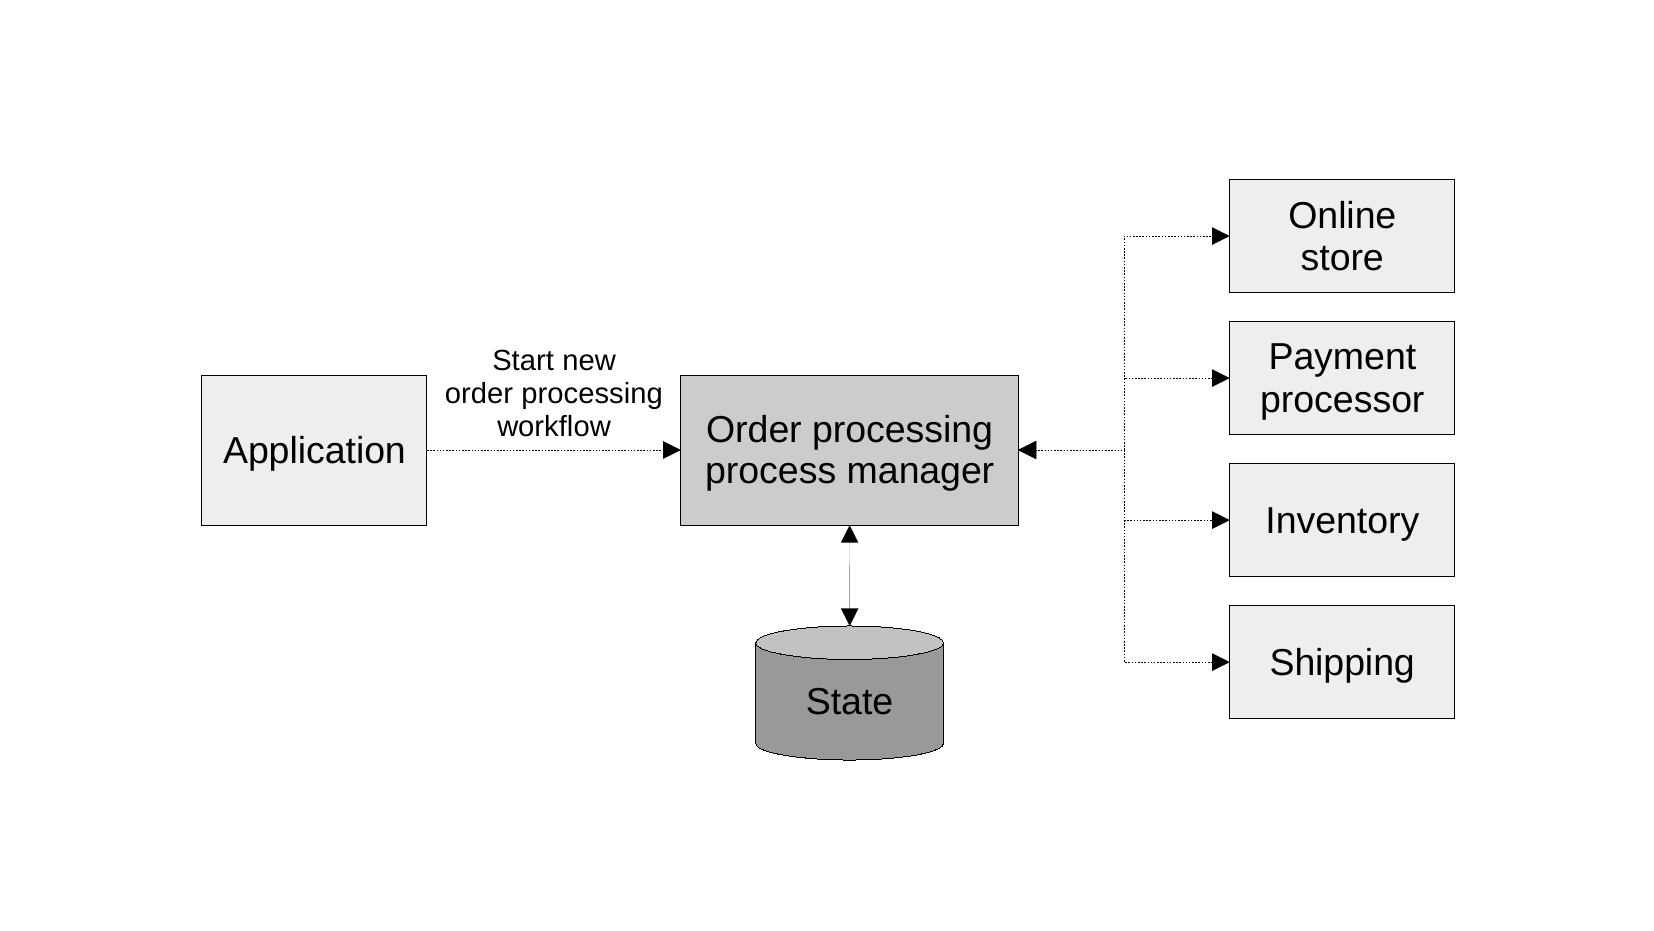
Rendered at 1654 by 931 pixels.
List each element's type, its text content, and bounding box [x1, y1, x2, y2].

text_box Order processing process manager [680, 375, 1019, 526]
text_box Inventory [1229, 463, 1455, 577]
text_box State [755, 644, 944, 761]
text_box Application [201, 375, 427, 526]
text_box [161, 149, 1501, 788]
text_box Shipping [1229, 605, 1455, 719]
text_box Payment processor [1229, 321, 1455, 435]
text_box Start new order processing workflow [430, 336, 693, 451]
text_box Online store [1229, 179, 1455, 293]
